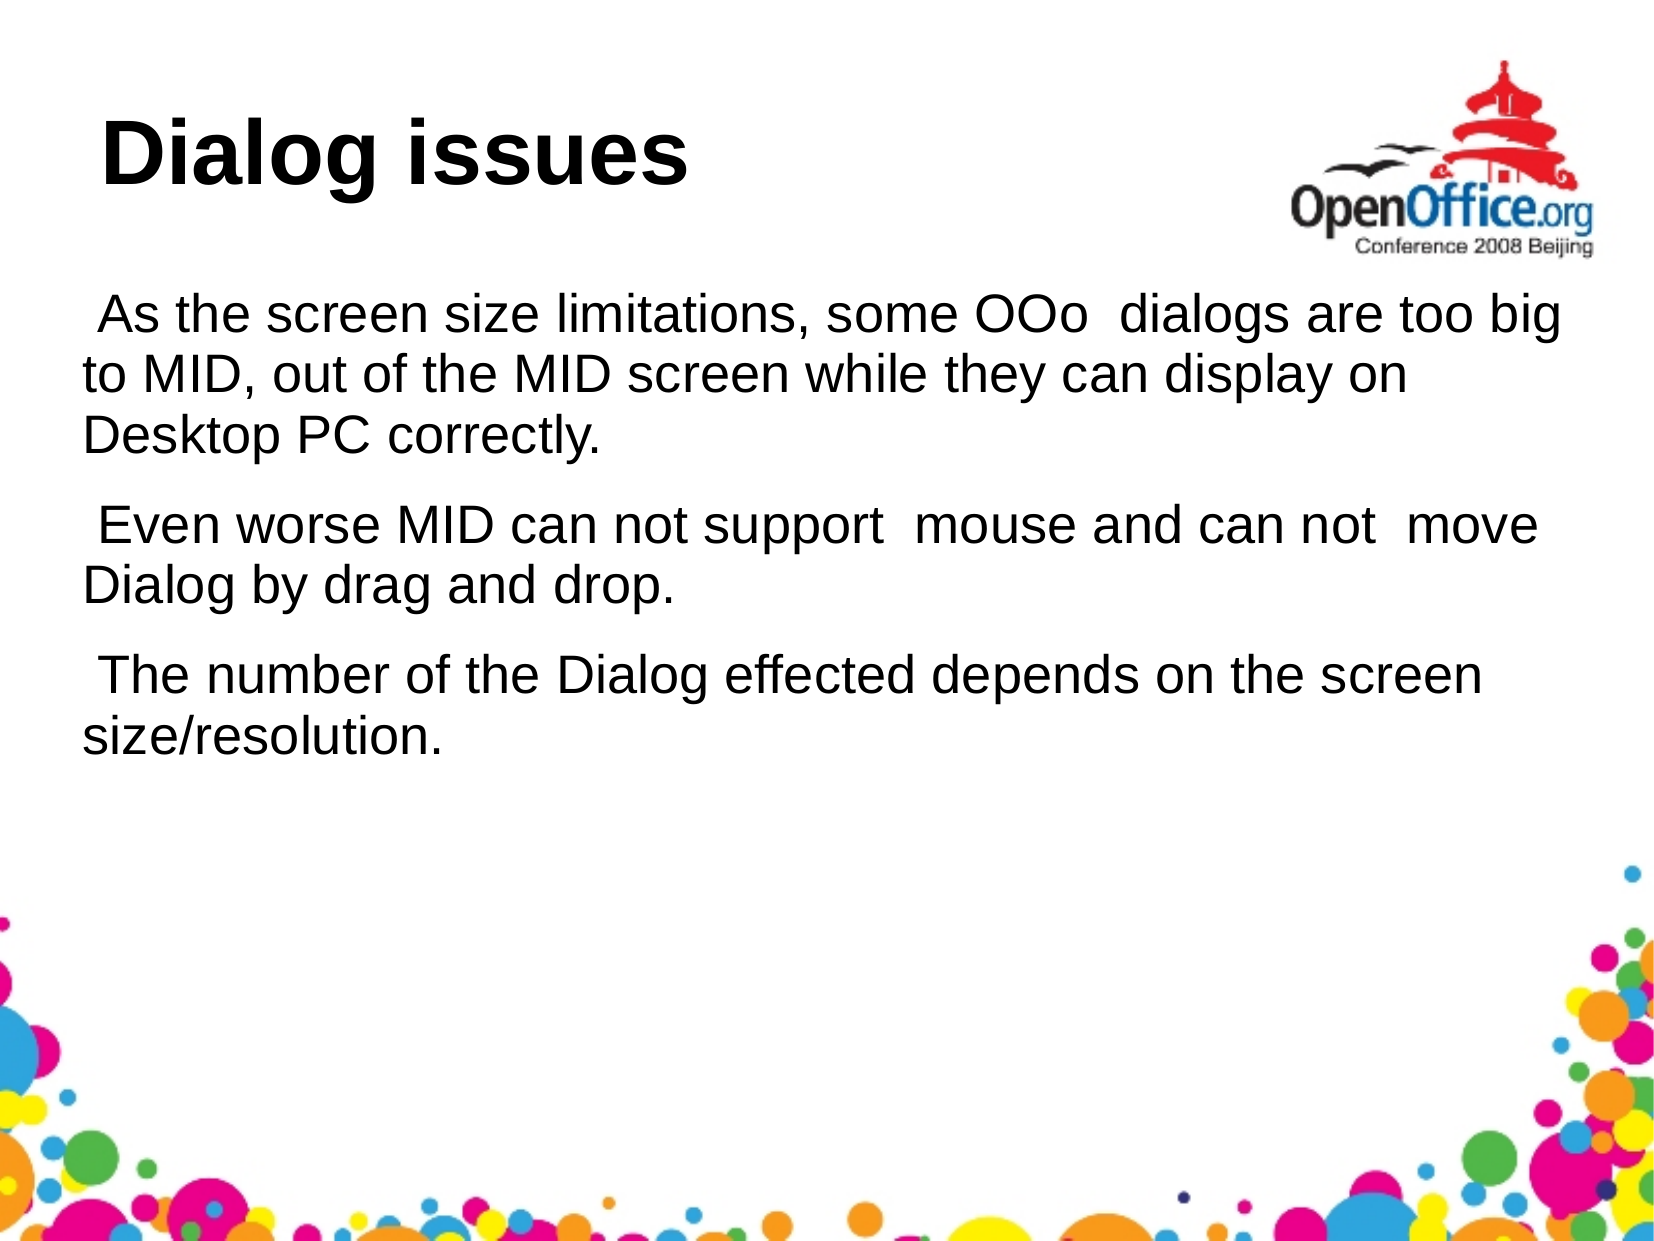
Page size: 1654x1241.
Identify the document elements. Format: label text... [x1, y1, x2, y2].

title Dialog issues [82, 49, 1571, 257]
picture [0, 0, 1654, 1241]
list As the screen size limitations, some OOo dialogs are too big to MID, out of the MID screen while they can display on Desktop PC correctly. Even worse MID can not support mouse and can not move Dialog by drag and drop. The number of the Dialog effected depends on the screen size/resolution. [82, 283, 1571, 1087]
